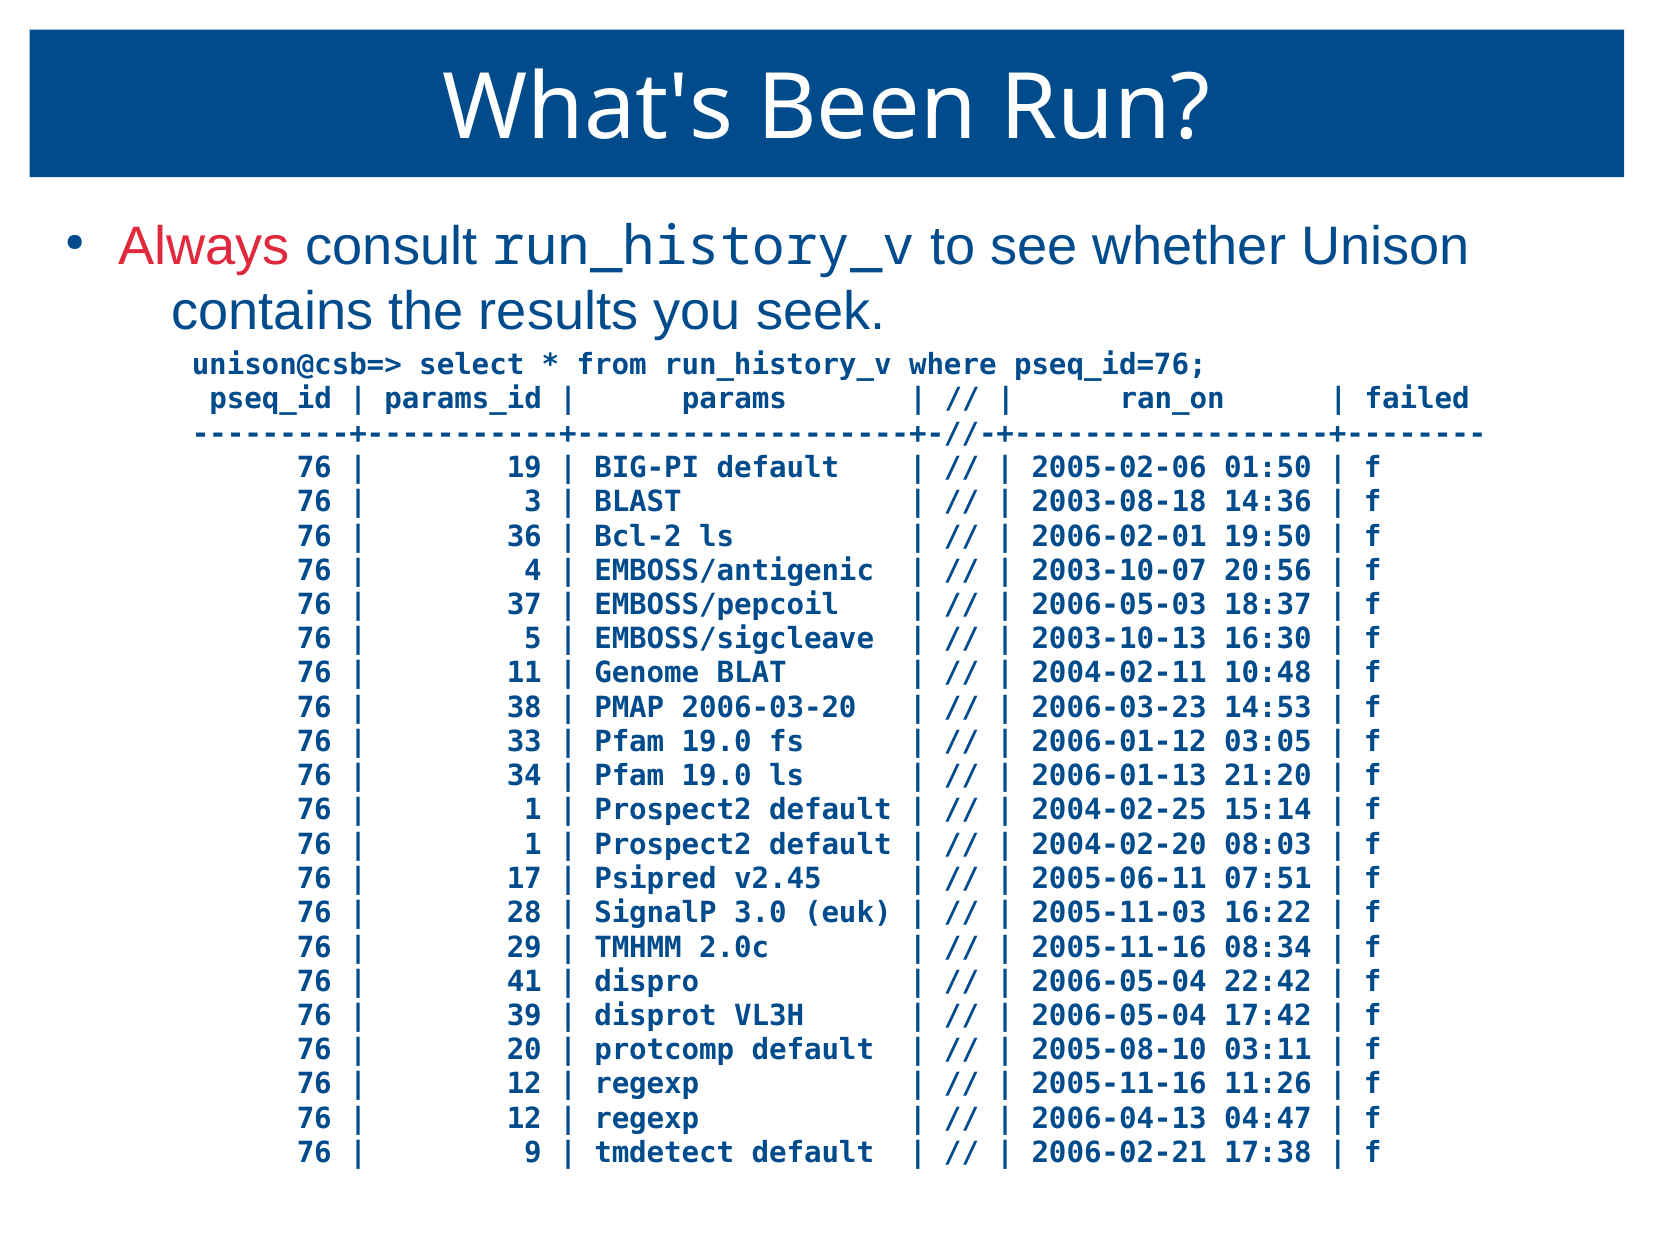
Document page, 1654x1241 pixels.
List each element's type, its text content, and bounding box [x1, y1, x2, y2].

list Always consult run_history_v to see whether Unison contains the results you seek. [29, 206, 1625, 1152]
text_box unison@csb=> select * from run_history_v where pseq_id=76; pseq_id | params_id | params | // | ran_on | failed ---------+-----------+-------------------+-//-+------------------+-------- 76 | 19 | BIG-PI default | // | 2005-02-06 01:50 | f 76 | 3 | BLAST | // | 2003-08-18 14:36 | f 76 | 36 | Bcl-2 ls | // | 2006-02-01 19:50 | f 76 | 4 | EMBOSS/antigenic | // | 2003-10-07 20:56 | f 76 | 37 | EMBOSS/pepcoil | // | 2006-05-03 18:37 | f 76 | 5 | EMBOSS/sigcleave | // | 2003-10-13 16:30 | f 76 | 11 | Genome BLAT | // | 2004-02-11 10:48 | f 76 | 38 | PMAP 2006-03-20 | // | 2006-03-23 14:53 | f 76 | 33 | Pfam 19.0 fs | // | 2006-01-12 03:05 | f 76 | 34 | Pfam 19.0 ls | // | 2006-01-13 21:20 | f 76 | 1 | Prospect2 default | // | 2004-02-25 15:14 | f 76 | 1 | Prospect2 default | // | 2004-02-20 08:03 | f 76 | 17 | Psipred v2.45 | // | 2005-06-11 07:51 | f 76 | 28 | SignalP 3.0 (euk) | // | 2005-11-03 16:22 | f 76 | 29 | TMHMM 2.0c | // | 2005-11-16 08:34 | f 76 | 41 | dispro | // | 2006-05-04 22:42 | f 76 | 39 | disprot VL3H | // | 2006-05-04 17:42 | f 76 | 20 | protcomp default | // | 2005-08-10 03:11 | f 76 | 12 | regexp | // | 2005-11-16 11:26 | f 76 | 12 | regexp | // | 2006-04-13 04:47 | f 76 | 9 | tmdetect default | // | 2006-02-21 17:38 | f [177, 340, 1520, 1211]
title What's Been Run? [29, 29, 1625, 178]
